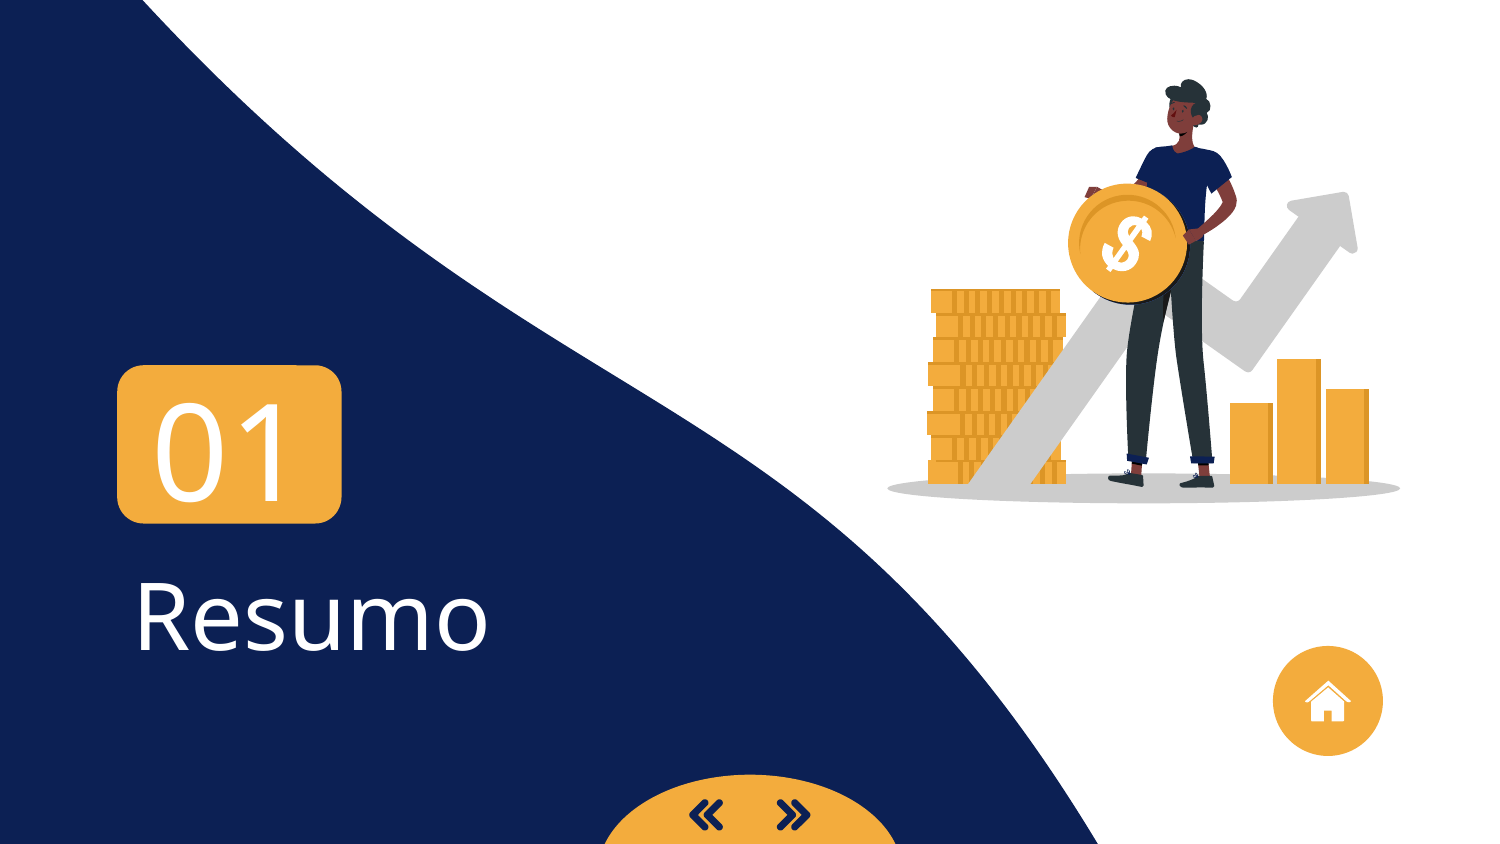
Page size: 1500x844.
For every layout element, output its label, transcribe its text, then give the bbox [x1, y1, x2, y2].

text_box [121, 365, 338, 377]
text_box [604, 774, 896, 844]
text_box [1272, 645, 1383, 756]
text_box [125, 516, 334, 524]
title Resumo [117, 544, 848, 683]
text_box [887, 79, 1401, 504]
title 01 [117, 377, 342, 516]
